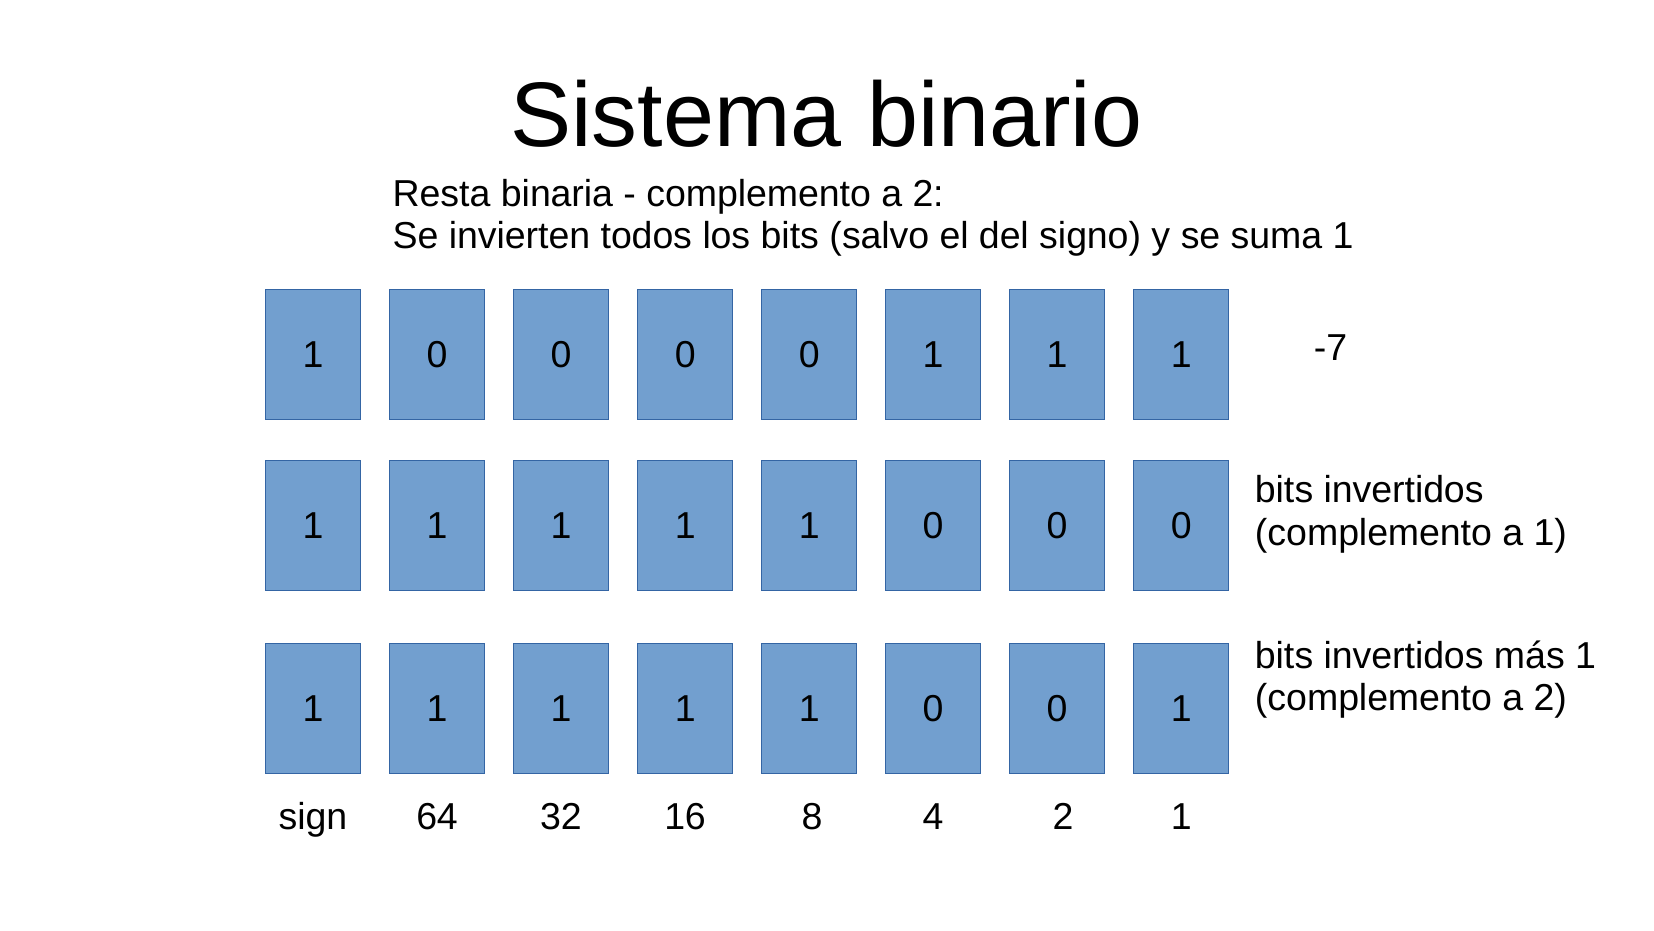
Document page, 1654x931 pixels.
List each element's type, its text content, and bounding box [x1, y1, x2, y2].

text_box 1 [1133, 307, 1229, 420]
text_box 0 [1133, 460, 1229, 591]
text_box 1 [885, 307, 981, 420]
text_box 1 [637, 643, 733, 774]
text_box 1 [1133, 643, 1229, 774]
text_box 1 [265, 460, 361, 591]
text_box 32 [507, 787, 615, 845]
text_box Resta binaria - complemento a 2: Se invierten todos los bits (salvo el del signo) y se suma 1 [377, 165, 1371, 307]
text_box 1 [761, 643, 857, 774]
text_box 4 [897, 787, 969, 845]
text_box 1 [513, 643, 609, 774]
text_box bits invertidos más 1 (complemento a 2) [1240, 626, 1619, 768]
text_box 64 [389, 787, 485, 845]
text_box 0 [885, 643, 981, 774]
text_box 1 [265, 289, 361, 420]
text_box 1 [513, 460, 609, 591]
text_box 8 [767, 787, 857, 845]
text_box 1 [265, 643, 361, 774]
title Sistema binario [82, 37, 1571, 193]
text_box 1 [389, 643, 485, 774]
text_box 0 [1009, 460, 1105, 591]
text_box 16 [637, 787, 733, 845]
text_box 1 [761, 460, 857, 591]
text_box 1 [389, 460, 485, 591]
text_box 0 [513, 307, 609, 420]
text_box 0 [1009, 643, 1105, 774]
text_box 0 [761, 307, 857, 420]
text_box 1 [637, 460, 733, 591]
text_box 0 [637, 307, 733, 420]
text_box 2 [1027, 787, 1099, 845]
text_box sign [259, 787, 367, 845]
text_box bits invertidos (complemento a 1) [1240, 461, 1583, 603]
text_box 0 [389, 307, 485, 420]
text_box 1 [1145, 787, 1217, 845]
text_box 0 [885, 460, 981, 591]
text_box -7 [1299, 318, 1382, 376]
text_box 1 [1009, 307, 1105, 420]
